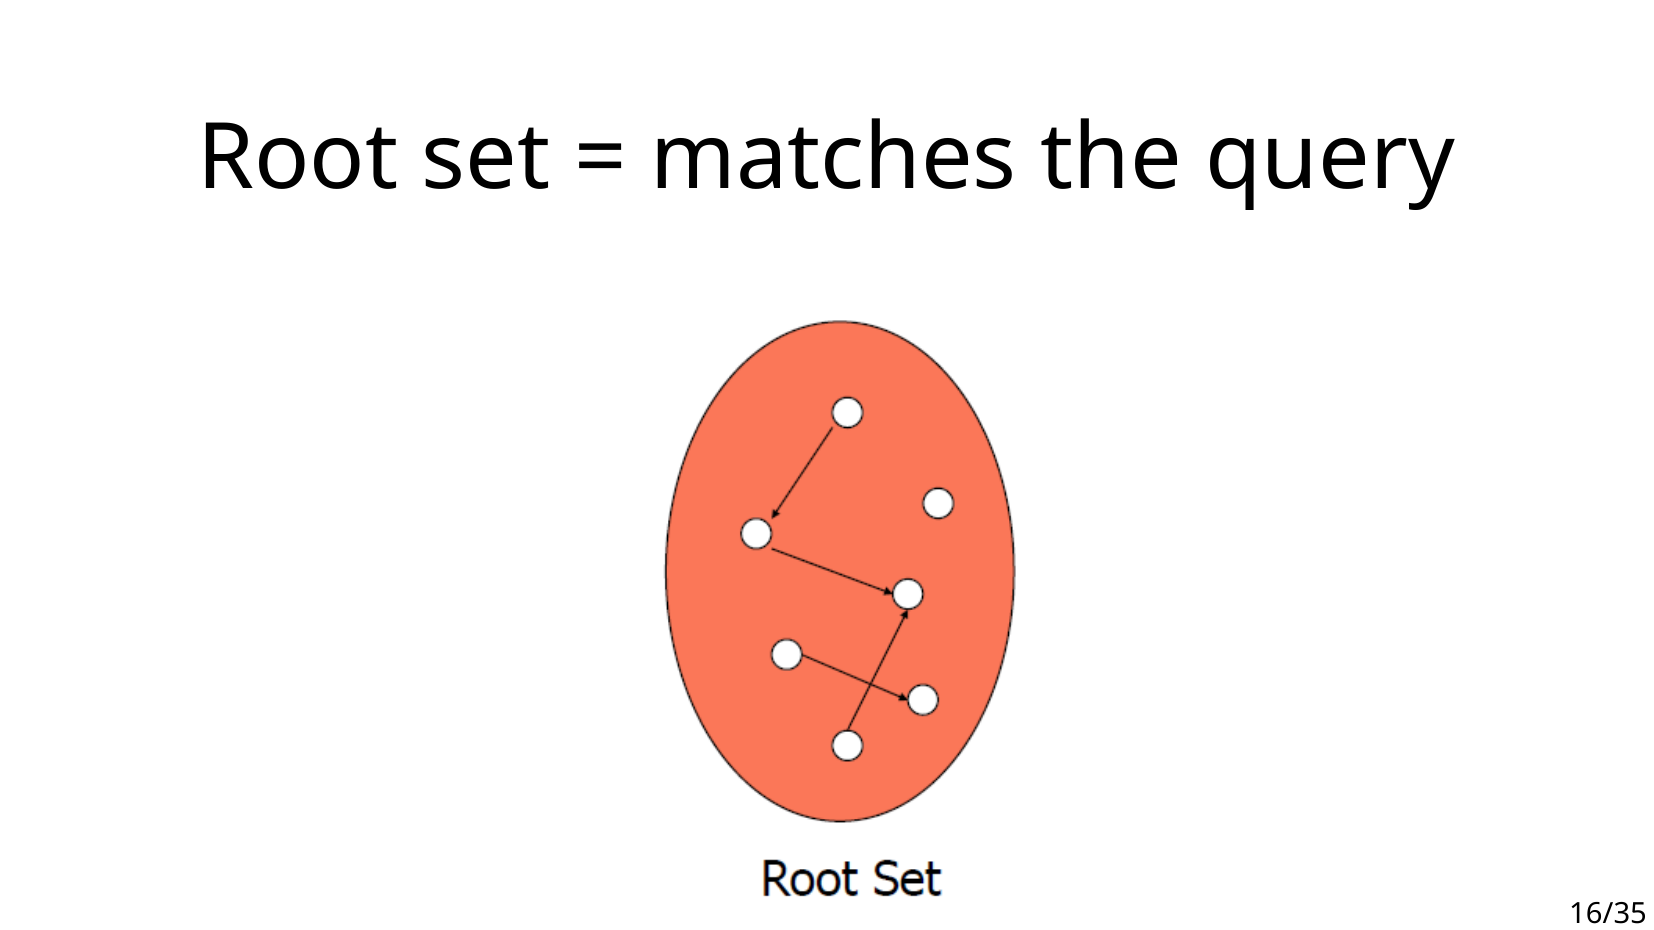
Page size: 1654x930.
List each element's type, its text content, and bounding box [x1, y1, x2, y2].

picture [570, 300, 1116, 915]
title Root set = matches the query [82, 49, 1571, 257]
